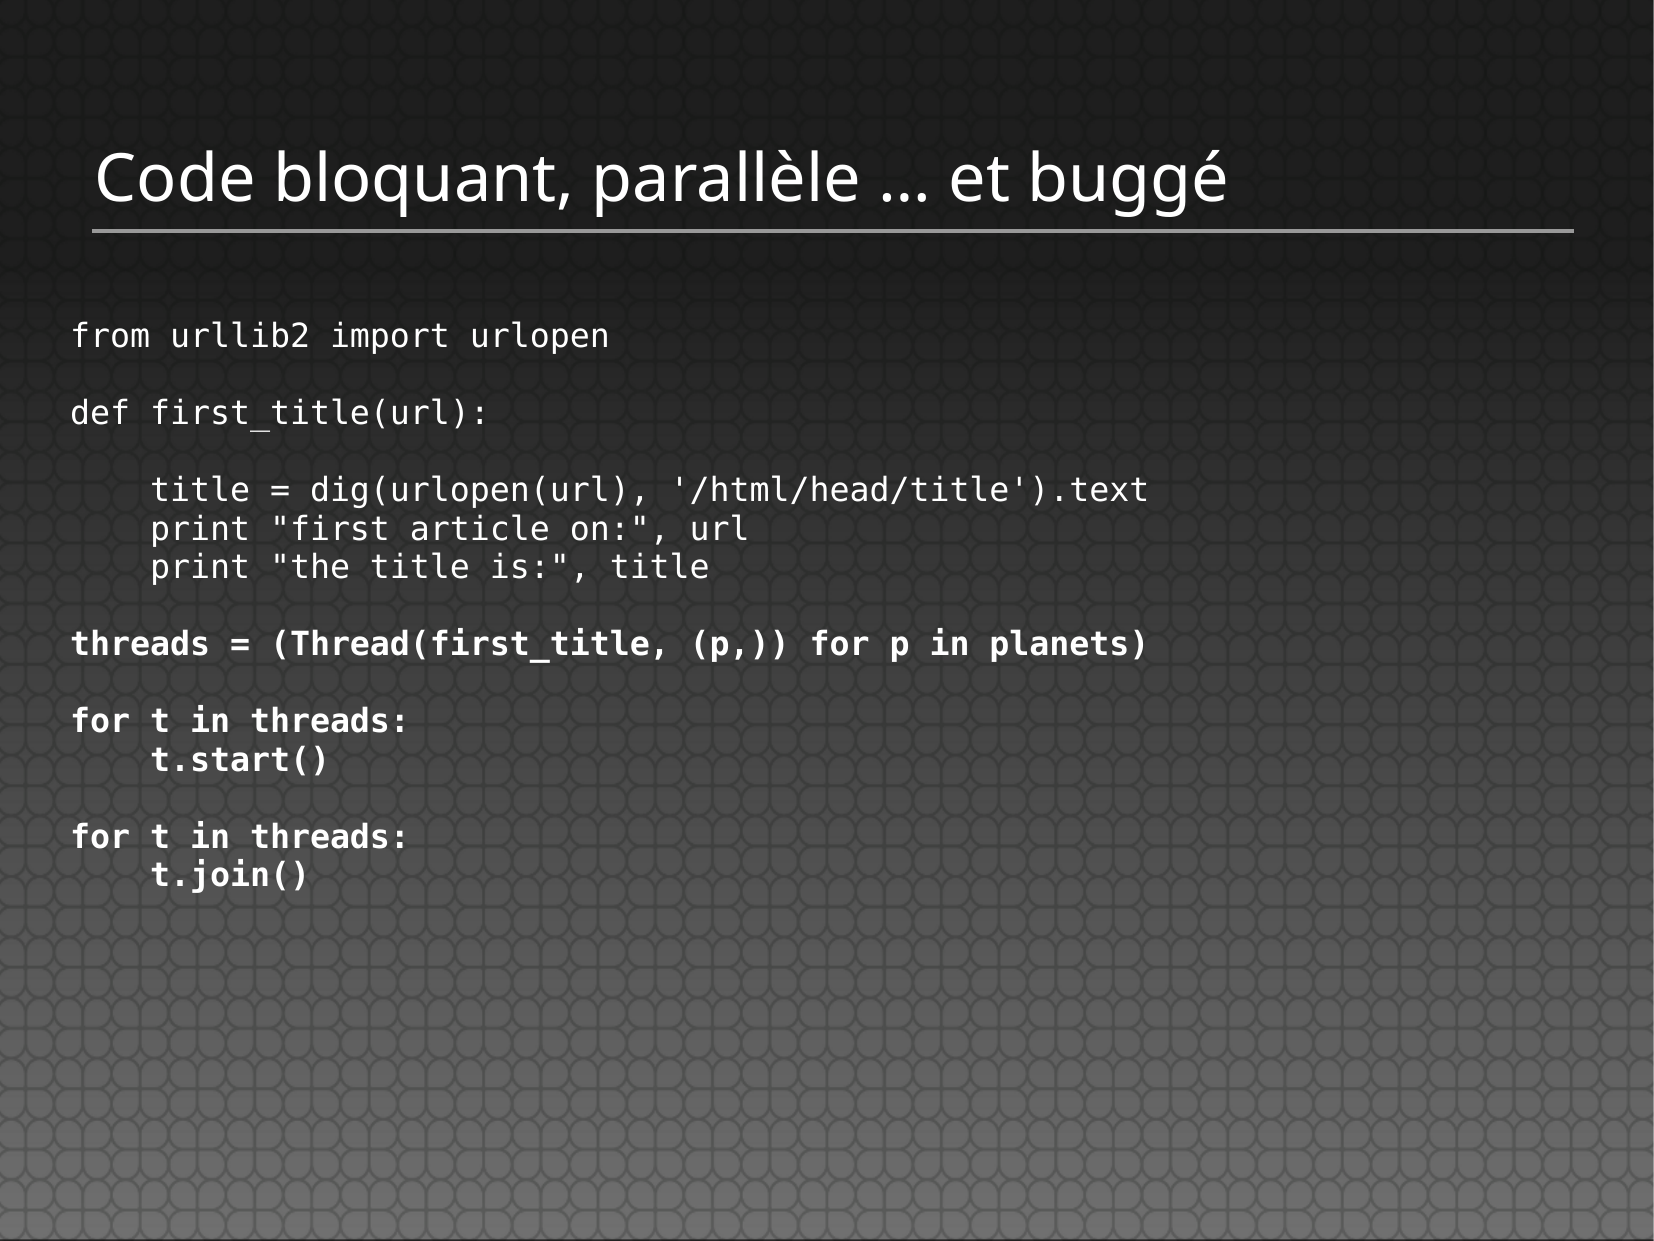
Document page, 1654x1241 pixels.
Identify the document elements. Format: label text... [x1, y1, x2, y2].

picture [0, 0, 1654, 1241]
title Code bloquant, parallèle … et buggé [94, 100, 1426, 242]
title from urllib2 import urlopen def first_title(url): title = dig(urlopen(url), '/html/head/title').text print "first article on:", url print "the title is:", title threads = (Thread(first_title, (p,)) for p in planets) for t in threads: t.start() for t in threads: t.join() [70, 242, 1592, 1008]
